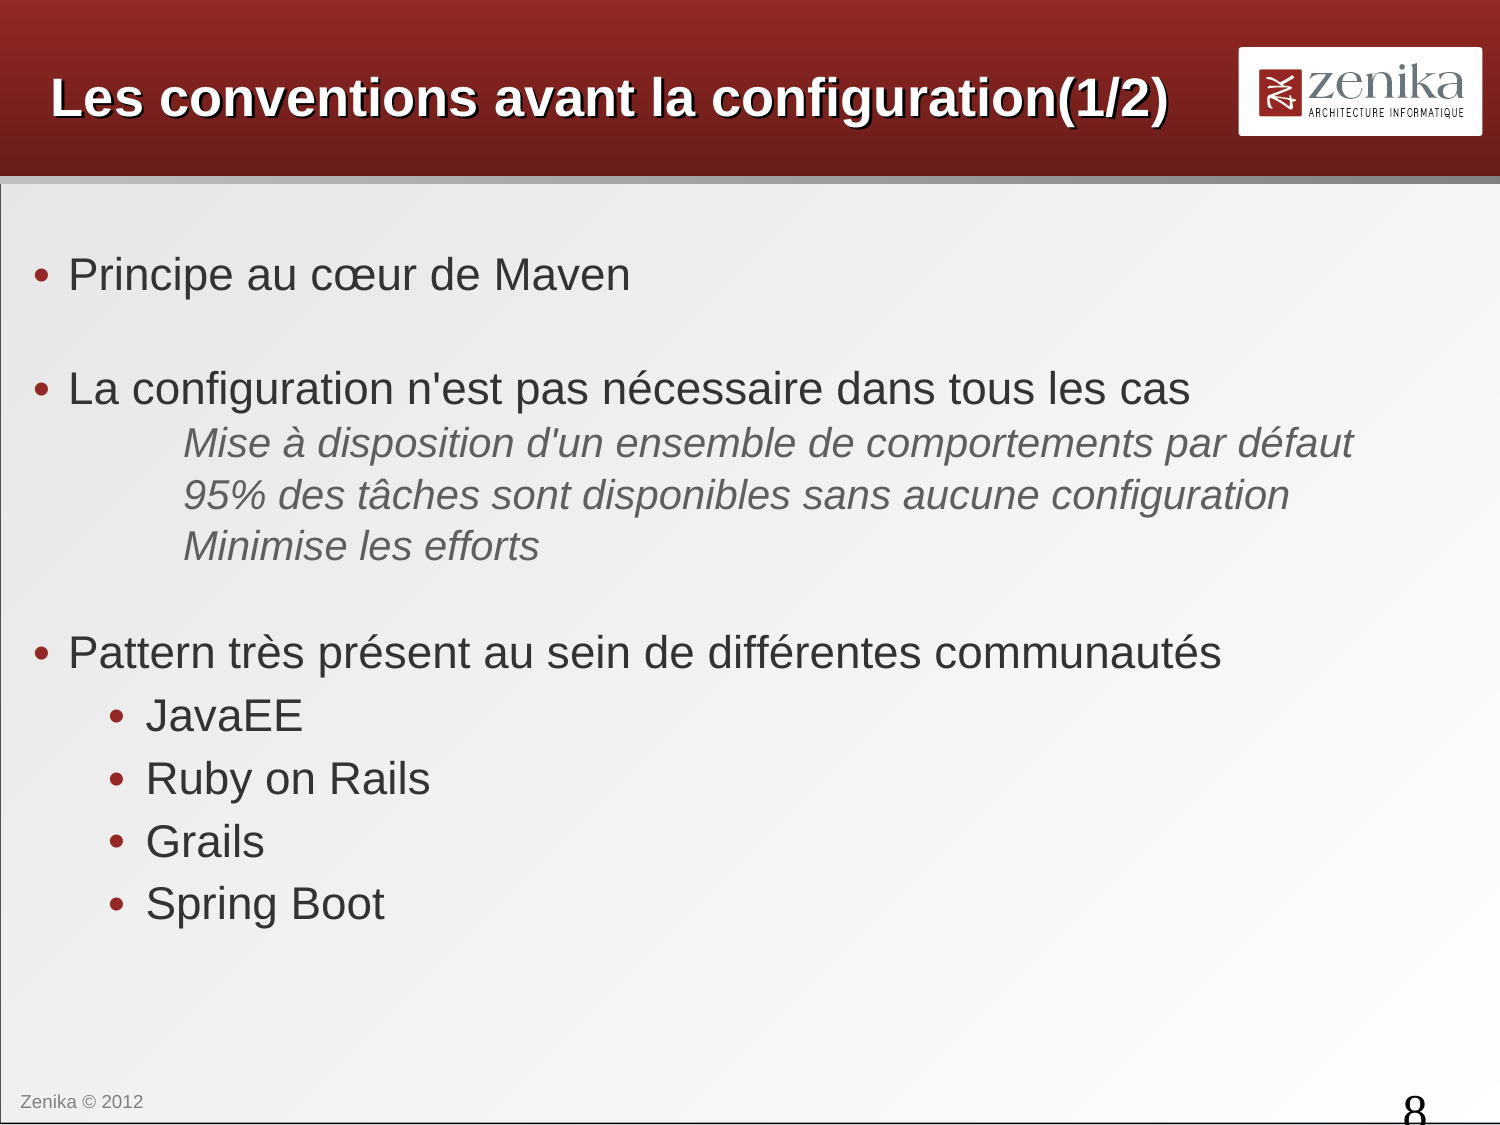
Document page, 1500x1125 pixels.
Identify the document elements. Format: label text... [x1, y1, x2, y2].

picture [1257, 58, 1464, 125]
list Principe au cœur de Maven La configuration n'est pas nécessaire dans tous les cas Mise à disposition d'un ensemble de comportements par défaut 95% des tâches sont disponibles sans aucune configuration Minimise les efforts Pattern très présent au sein de différentes communautés JavaEE Ruby on Rails Grails Spring Boot [33, 249, 1418, 1063]
title Les conventions avant la configuration(1/2) [50, 15, 1206, 180]
